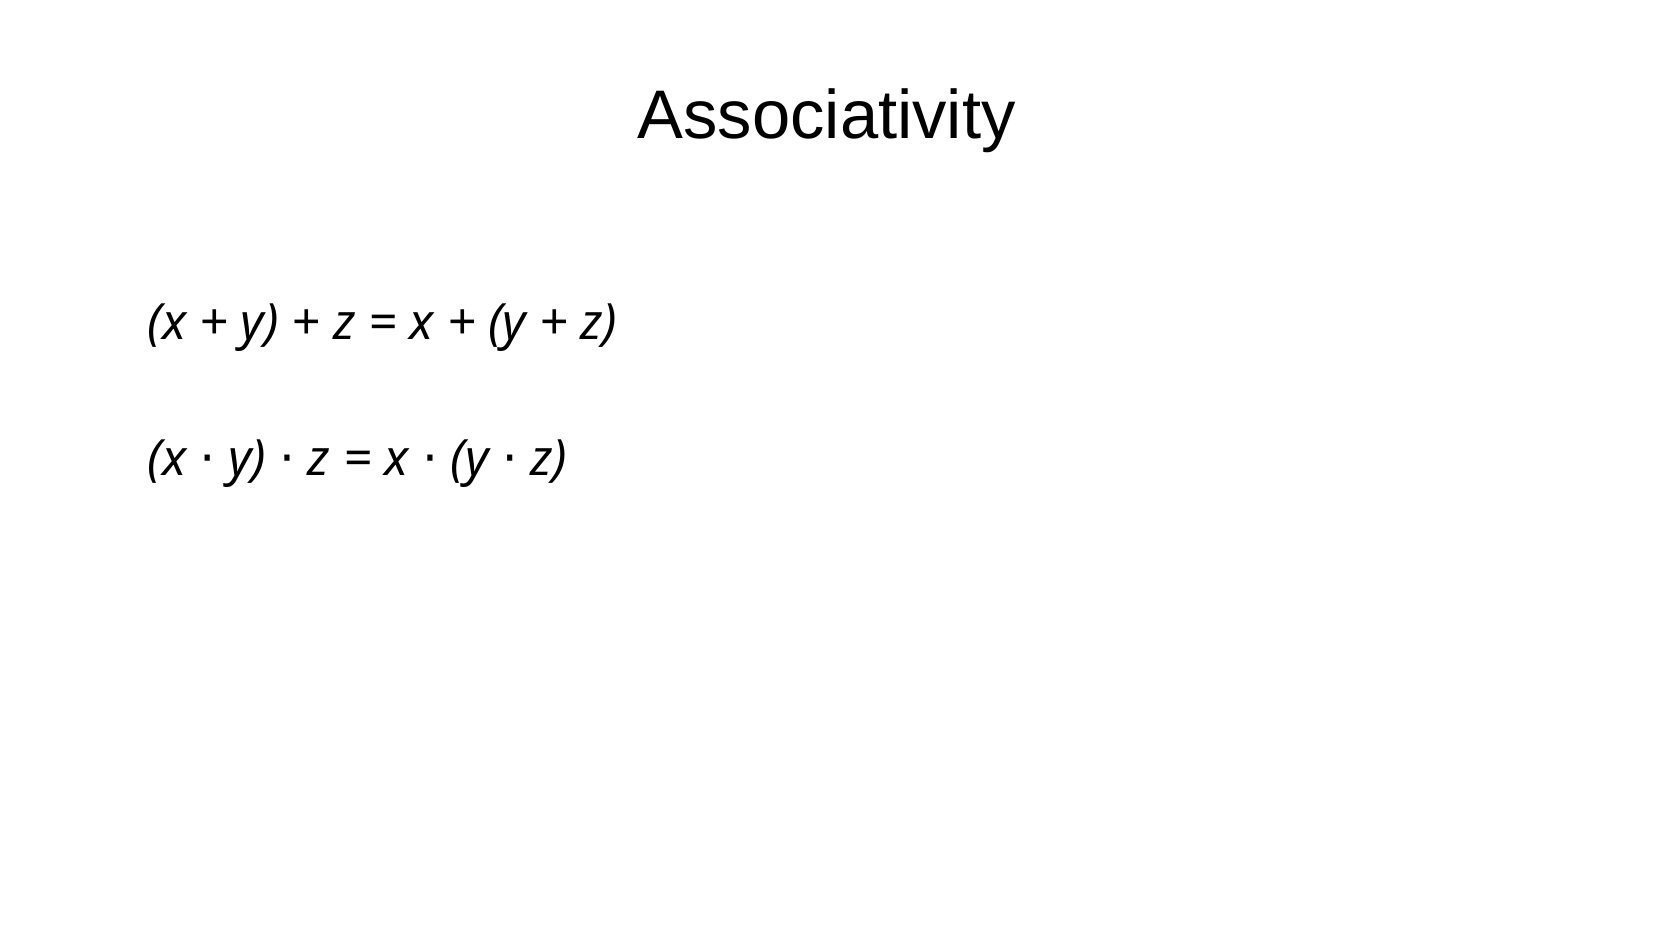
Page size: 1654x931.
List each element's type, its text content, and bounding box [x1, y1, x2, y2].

title Associativity [82, 37, 1571, 193]
list (x + y) + z = x + (y + z) (x ⋅ y) ⋅ z = x ⋅ (y ⋅ z) [76, 195, 1565, 735]
